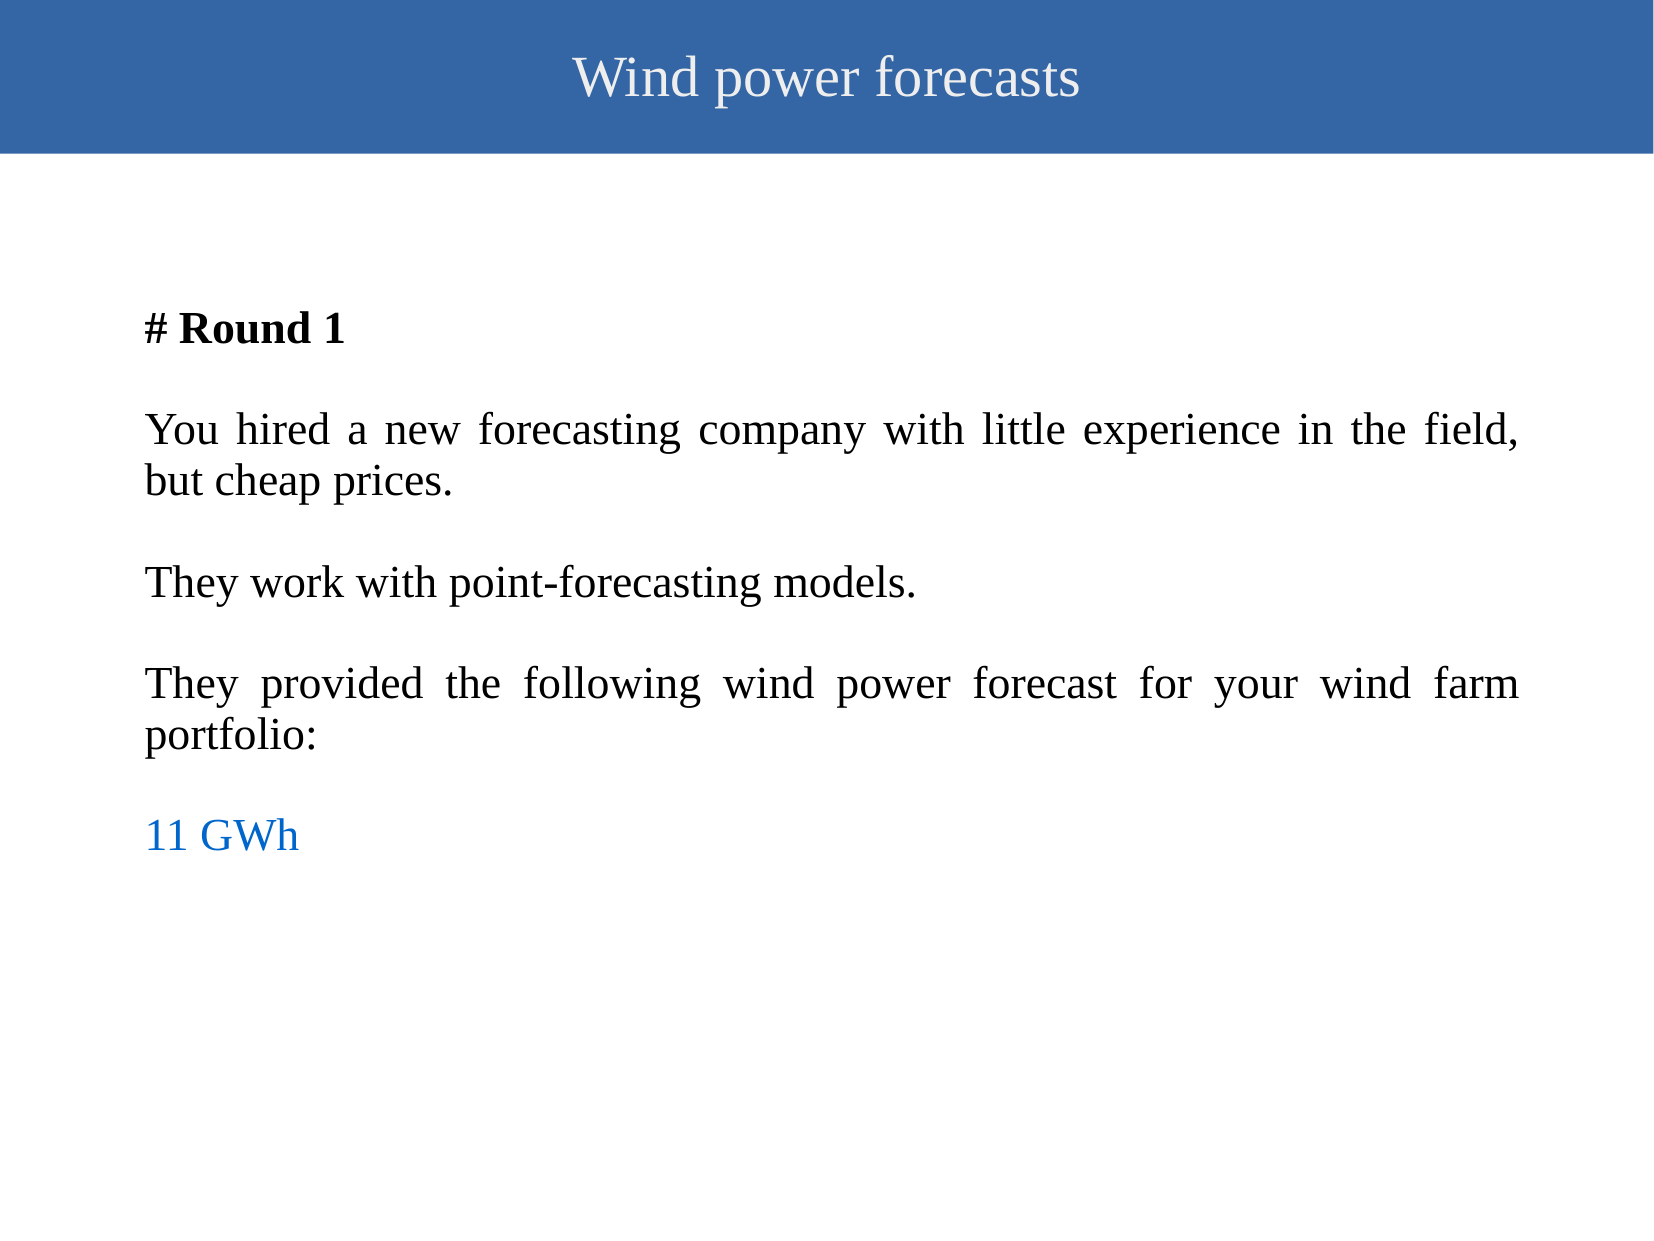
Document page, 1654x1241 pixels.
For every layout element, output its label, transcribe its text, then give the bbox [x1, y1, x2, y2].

text_box Wind power forecasts [0, 0, 1654, 154]
text_box # Round 1 You hired a new forecasting company with little experience in the field, but cheap prices. They work with point-forecasting models. They provided the following wind power forecast for your wind farm portfolio: 11 GWh [129, 295, 1536, 1034]
